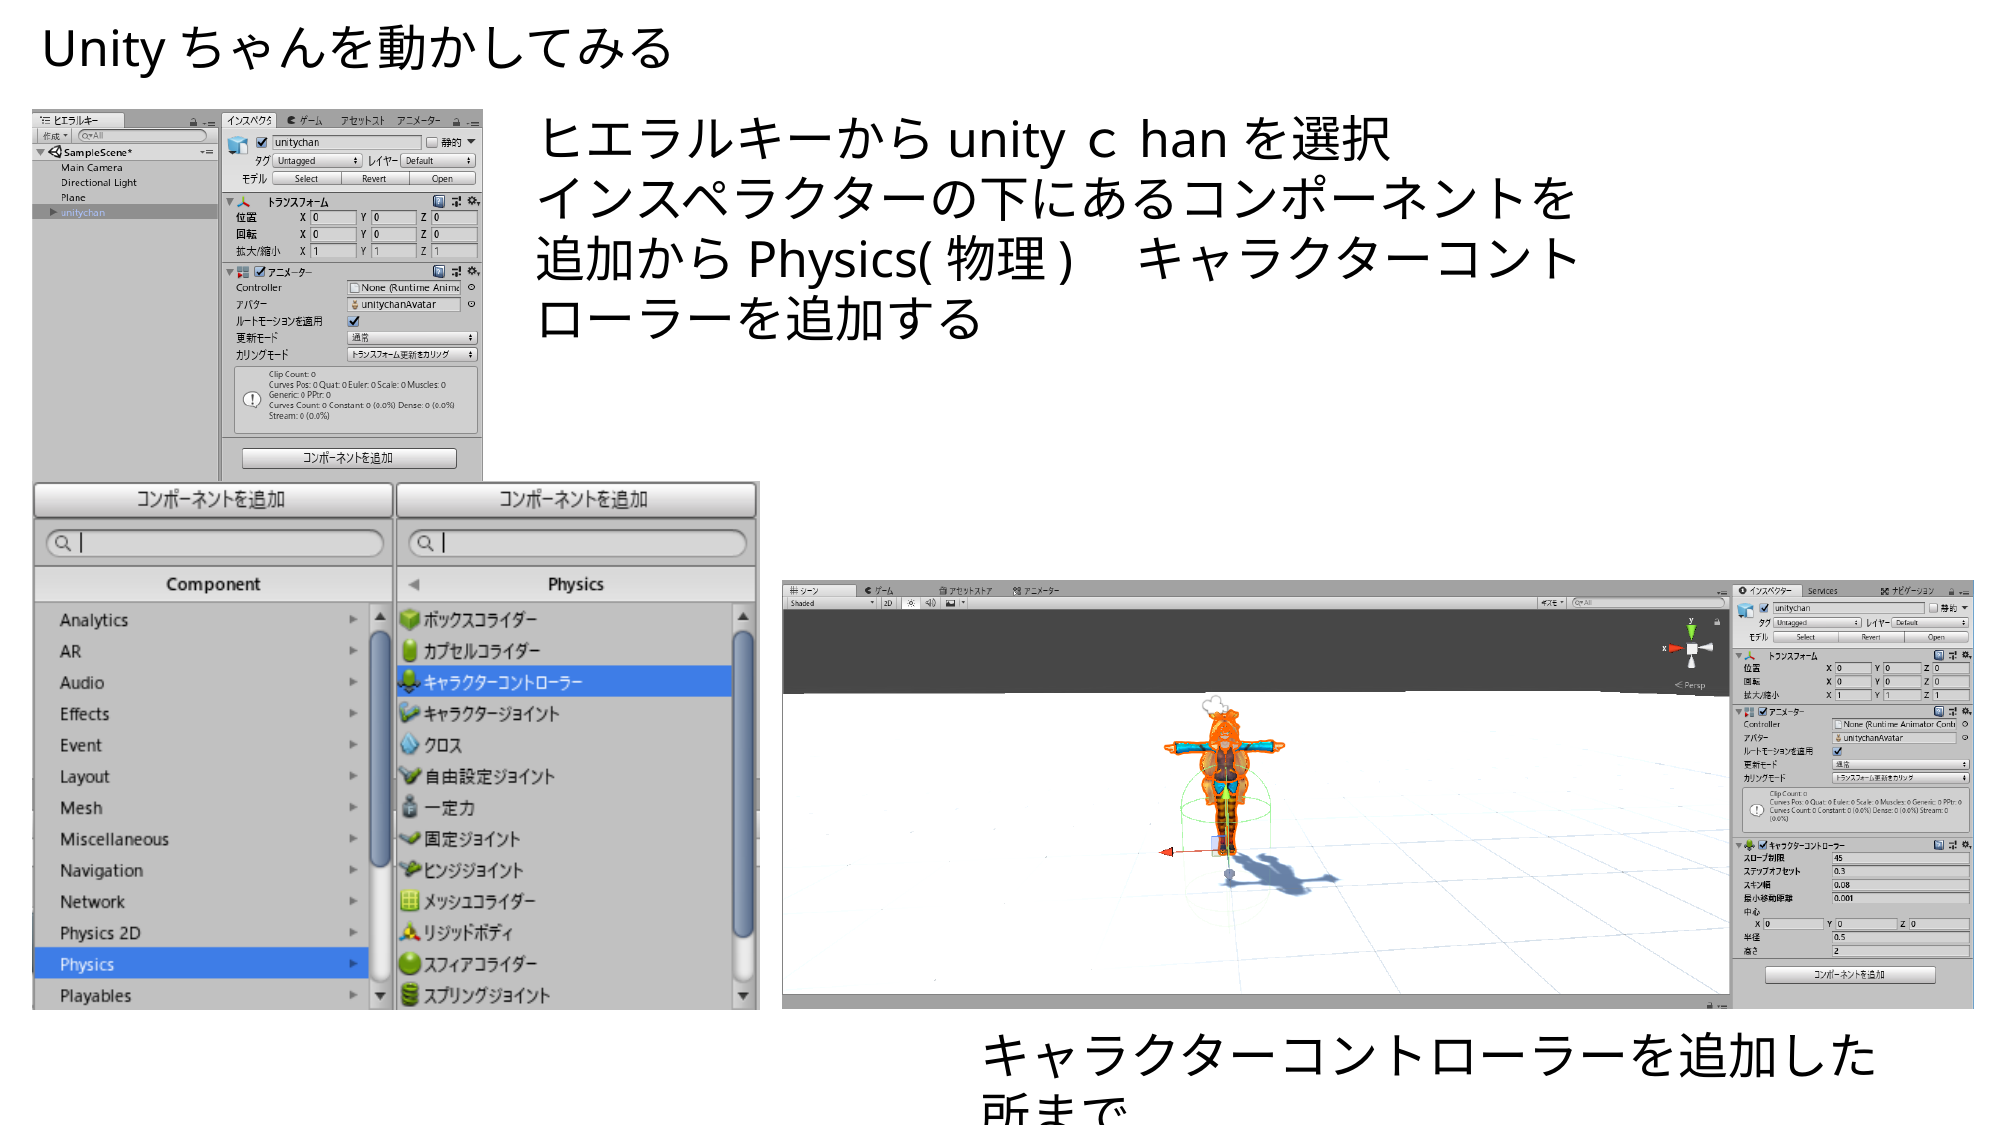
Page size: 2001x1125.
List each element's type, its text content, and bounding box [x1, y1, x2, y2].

text_box ヒエラルキーからunityｃhanを選択 インスペラクターの下にあるコンポーネントを追加からPhysics(物理) キャラクターコントローラーを追加する [520, 99, 1627, 358]
text_box キャラクターコントローラーを追加した所まで [965, 1017, 1943, 1093]
picture [782, 580, 1974, 1009]
text_box Unityちゃんを動かしてみる [26, 9, 743, 86]
picture [32, 109, 760, 1010]
